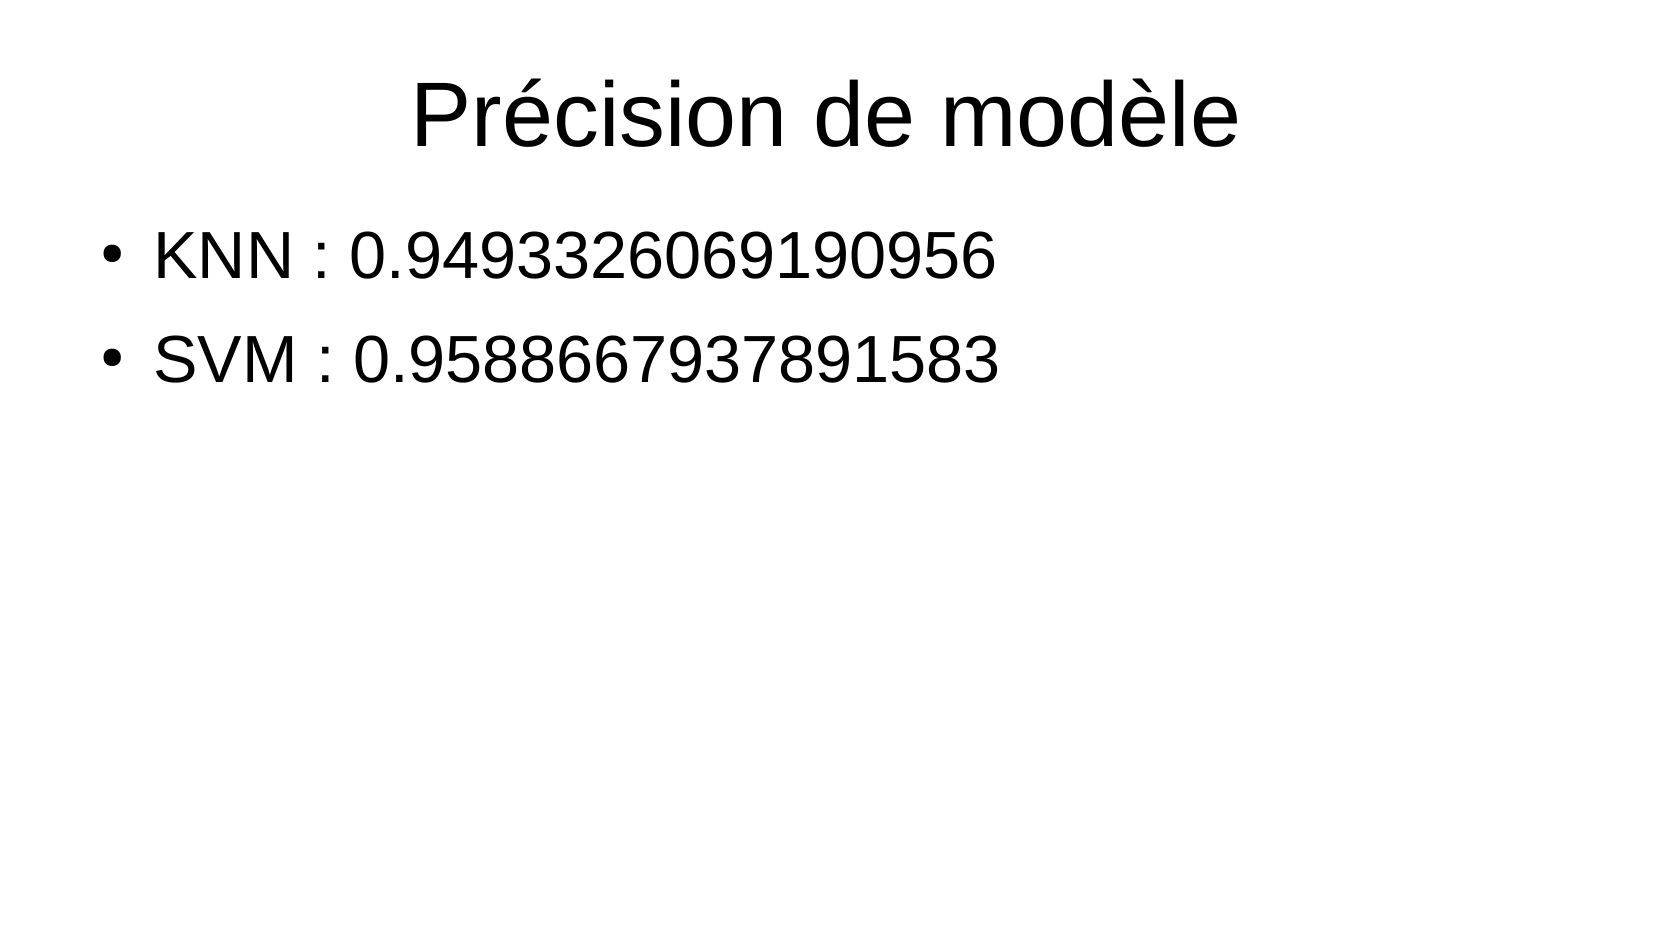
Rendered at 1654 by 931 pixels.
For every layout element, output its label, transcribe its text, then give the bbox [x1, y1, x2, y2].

list KNN : 0.9493326069190956 SVM : 0.9588667937891583 [82, 217, 1571, 758]
title Précision de modèle [82, 37, 1571, 193]
